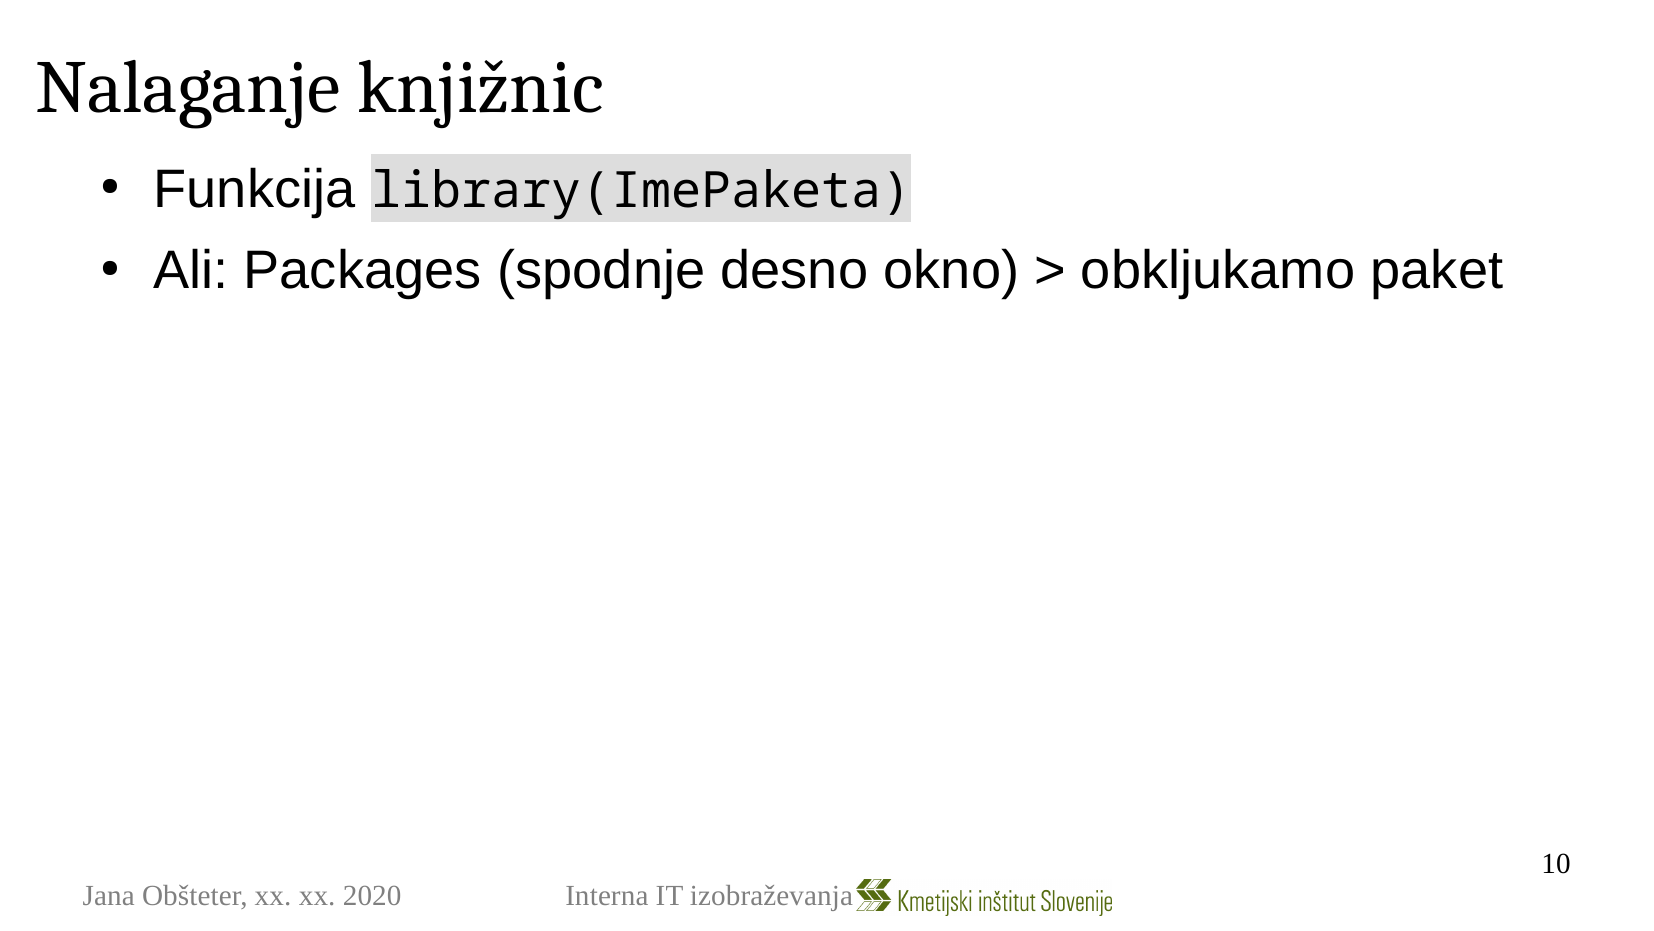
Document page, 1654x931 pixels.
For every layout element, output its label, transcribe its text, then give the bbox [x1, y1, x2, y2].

picture [856, 879, 1112, 916]
list Funkcija library(ImePaketa) Ali: Packages (spodnje desno okno) > obkljukamo paket [82, 153, 1571, 758]
title Nalaganje knjižnic [35, 21, 1524, 154]
